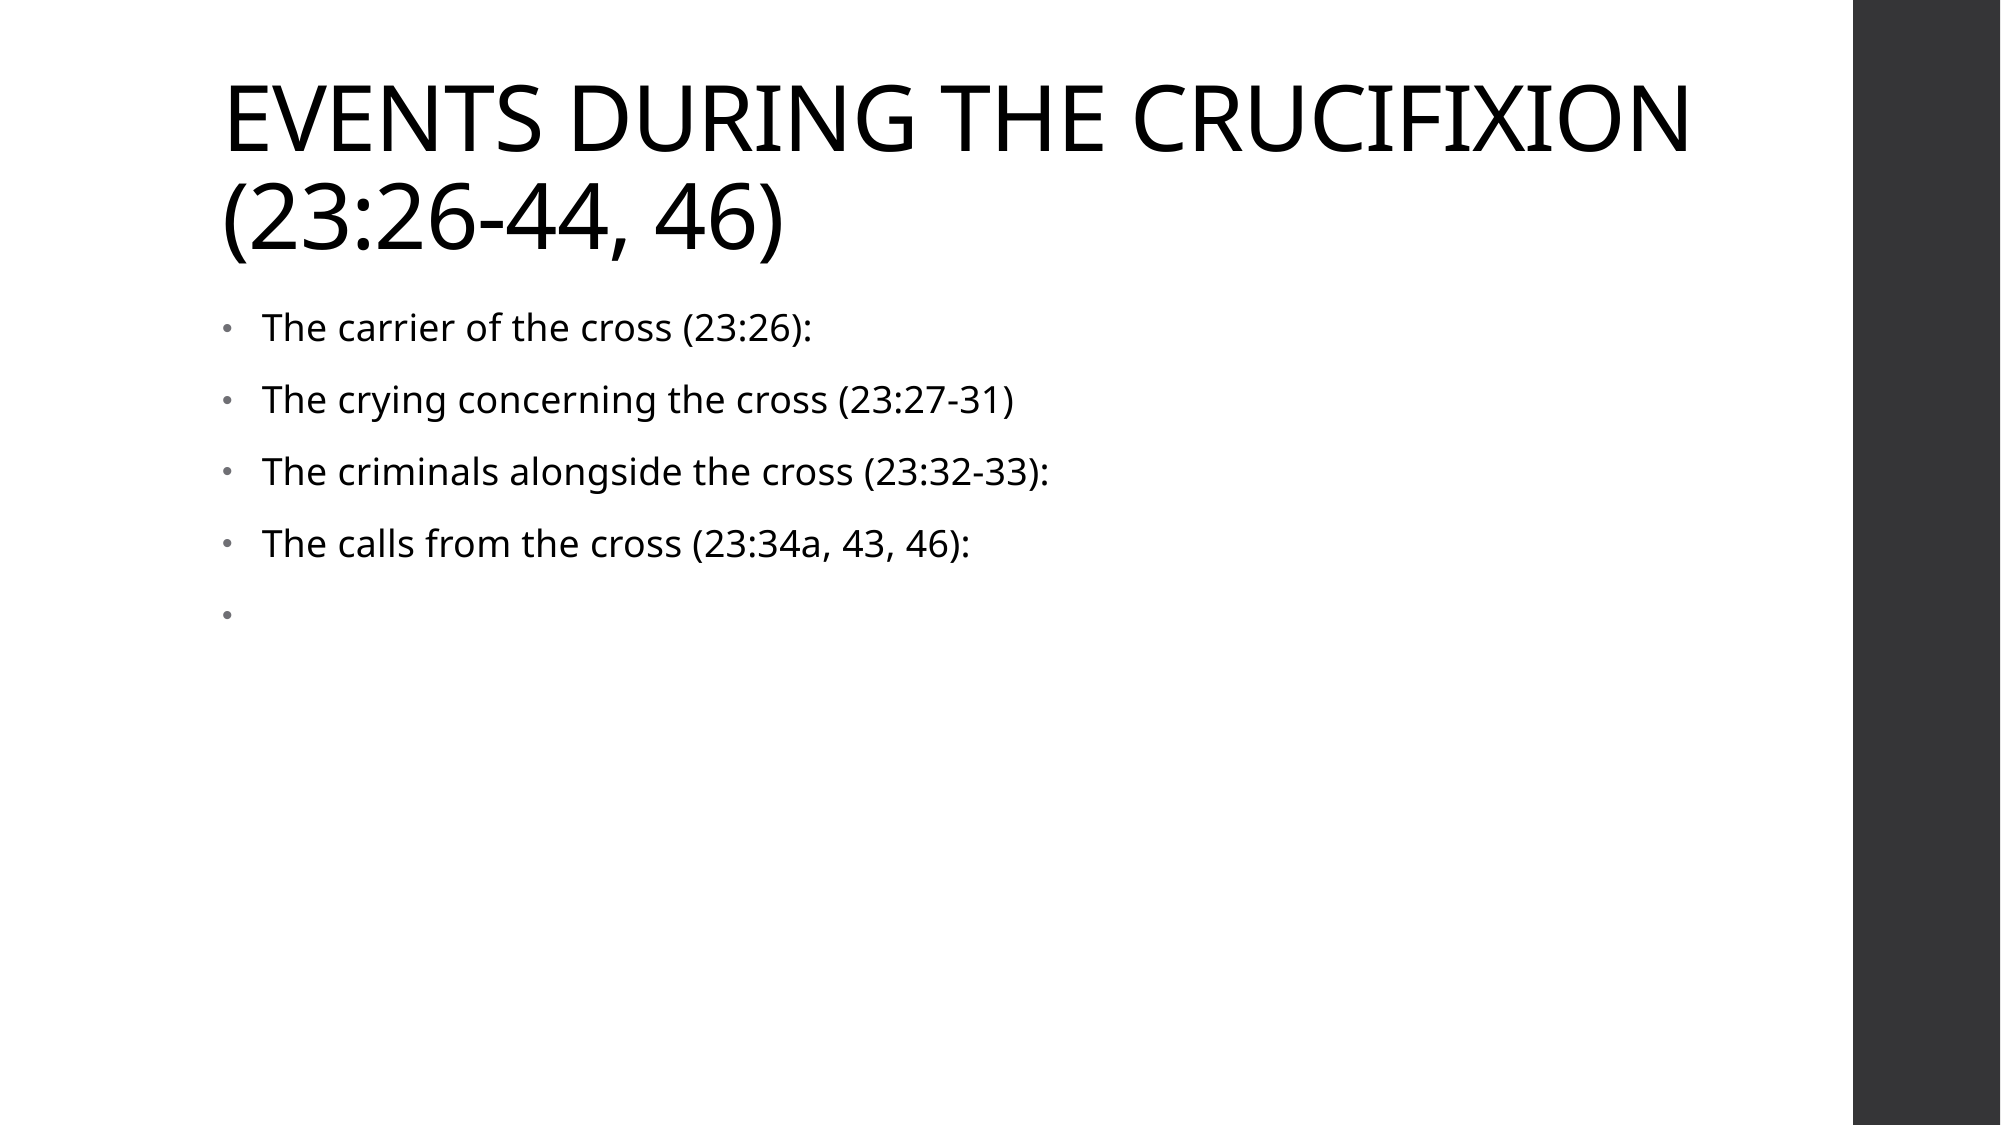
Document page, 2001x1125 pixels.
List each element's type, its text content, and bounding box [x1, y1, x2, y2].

list The carrier of the cross (23:26): The crying concerning the cross (23:27-31) The criminals alongside the cross (23:32-33): The calls from the cross (23:34a, 43, 46): [206, 299, 1617, 1014]
title EVENTS DURING THE CRUCIFIXION (23:26-44, 46) [206, 60, 1797, 278]
